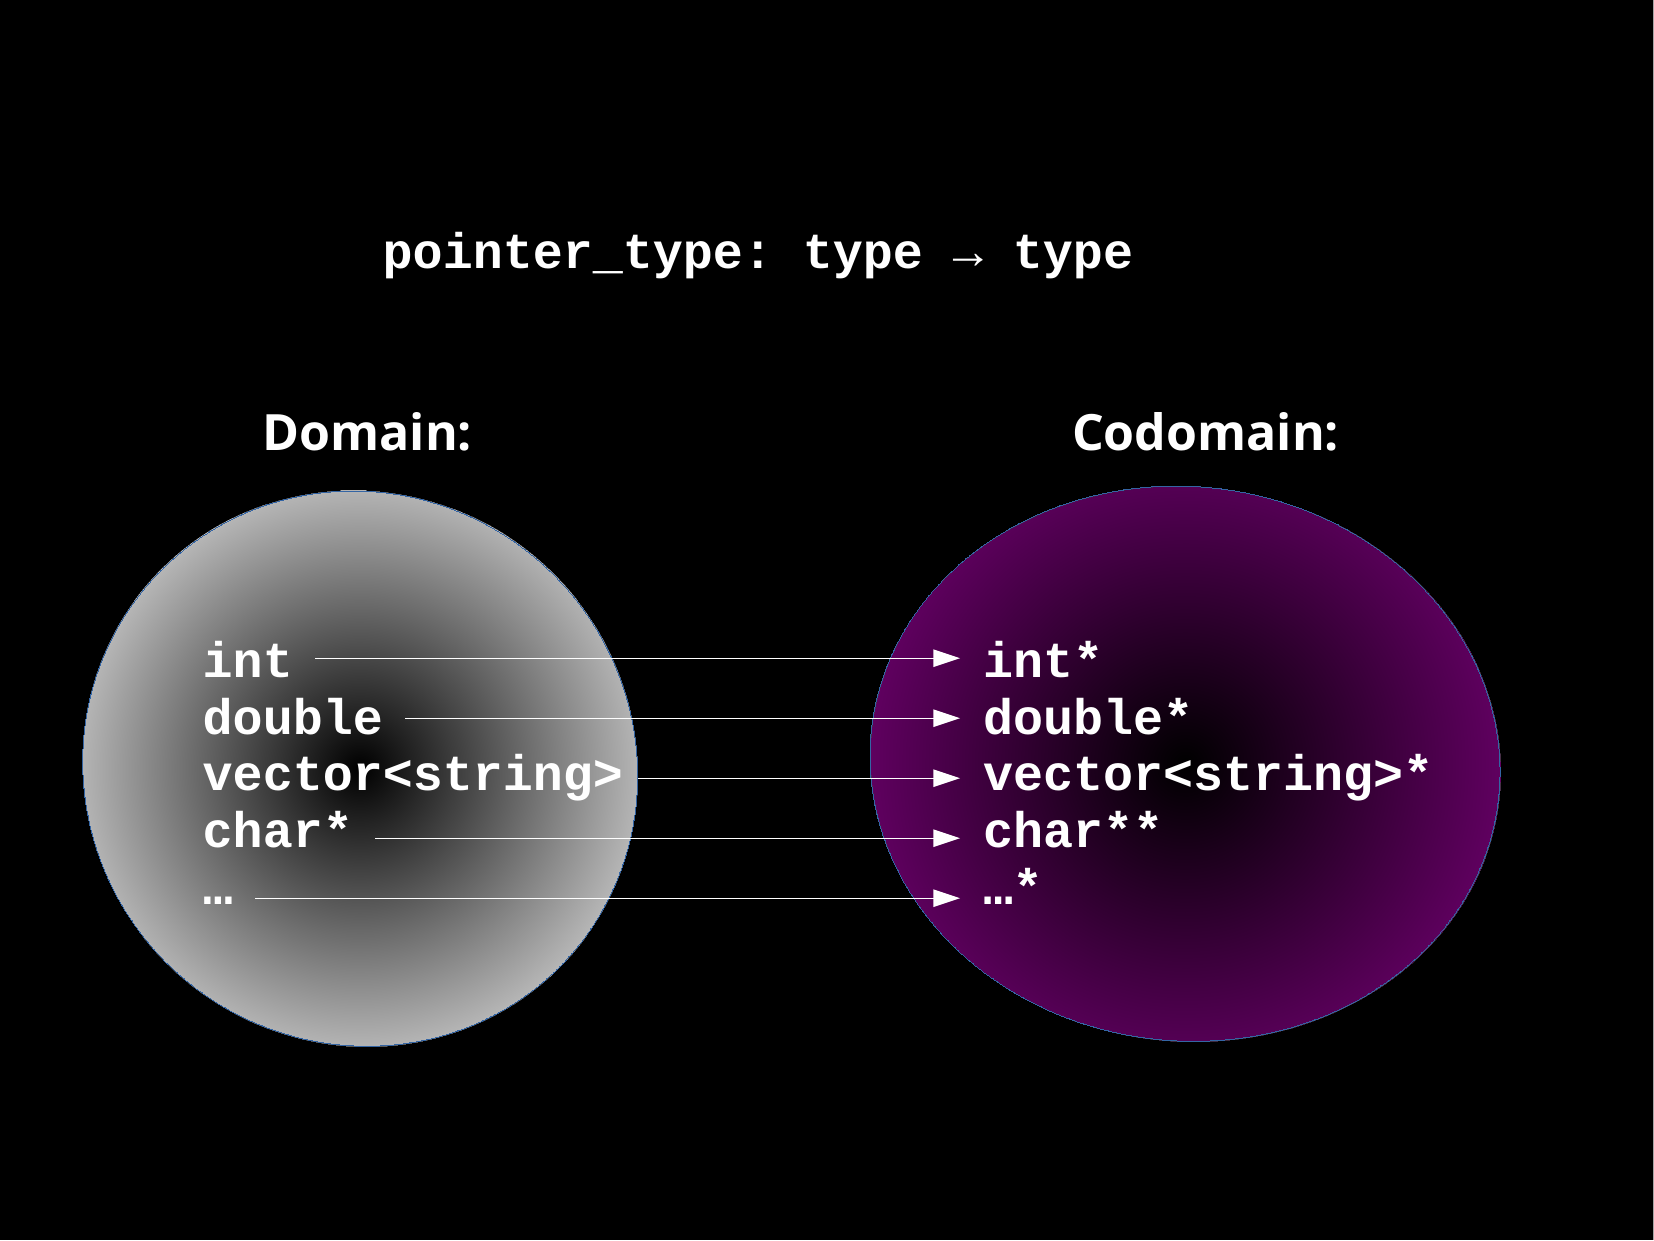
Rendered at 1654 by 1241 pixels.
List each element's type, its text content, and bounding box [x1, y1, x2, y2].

text_box [940, 933, 1441, 1042]
subtitle pointer_type: type → type Domain: Codomain: int int* double double* vector<string> vector<string>* char* char** … …* [82, 213, 1571, 933]
text_box [140, 933, 588, 1047]
